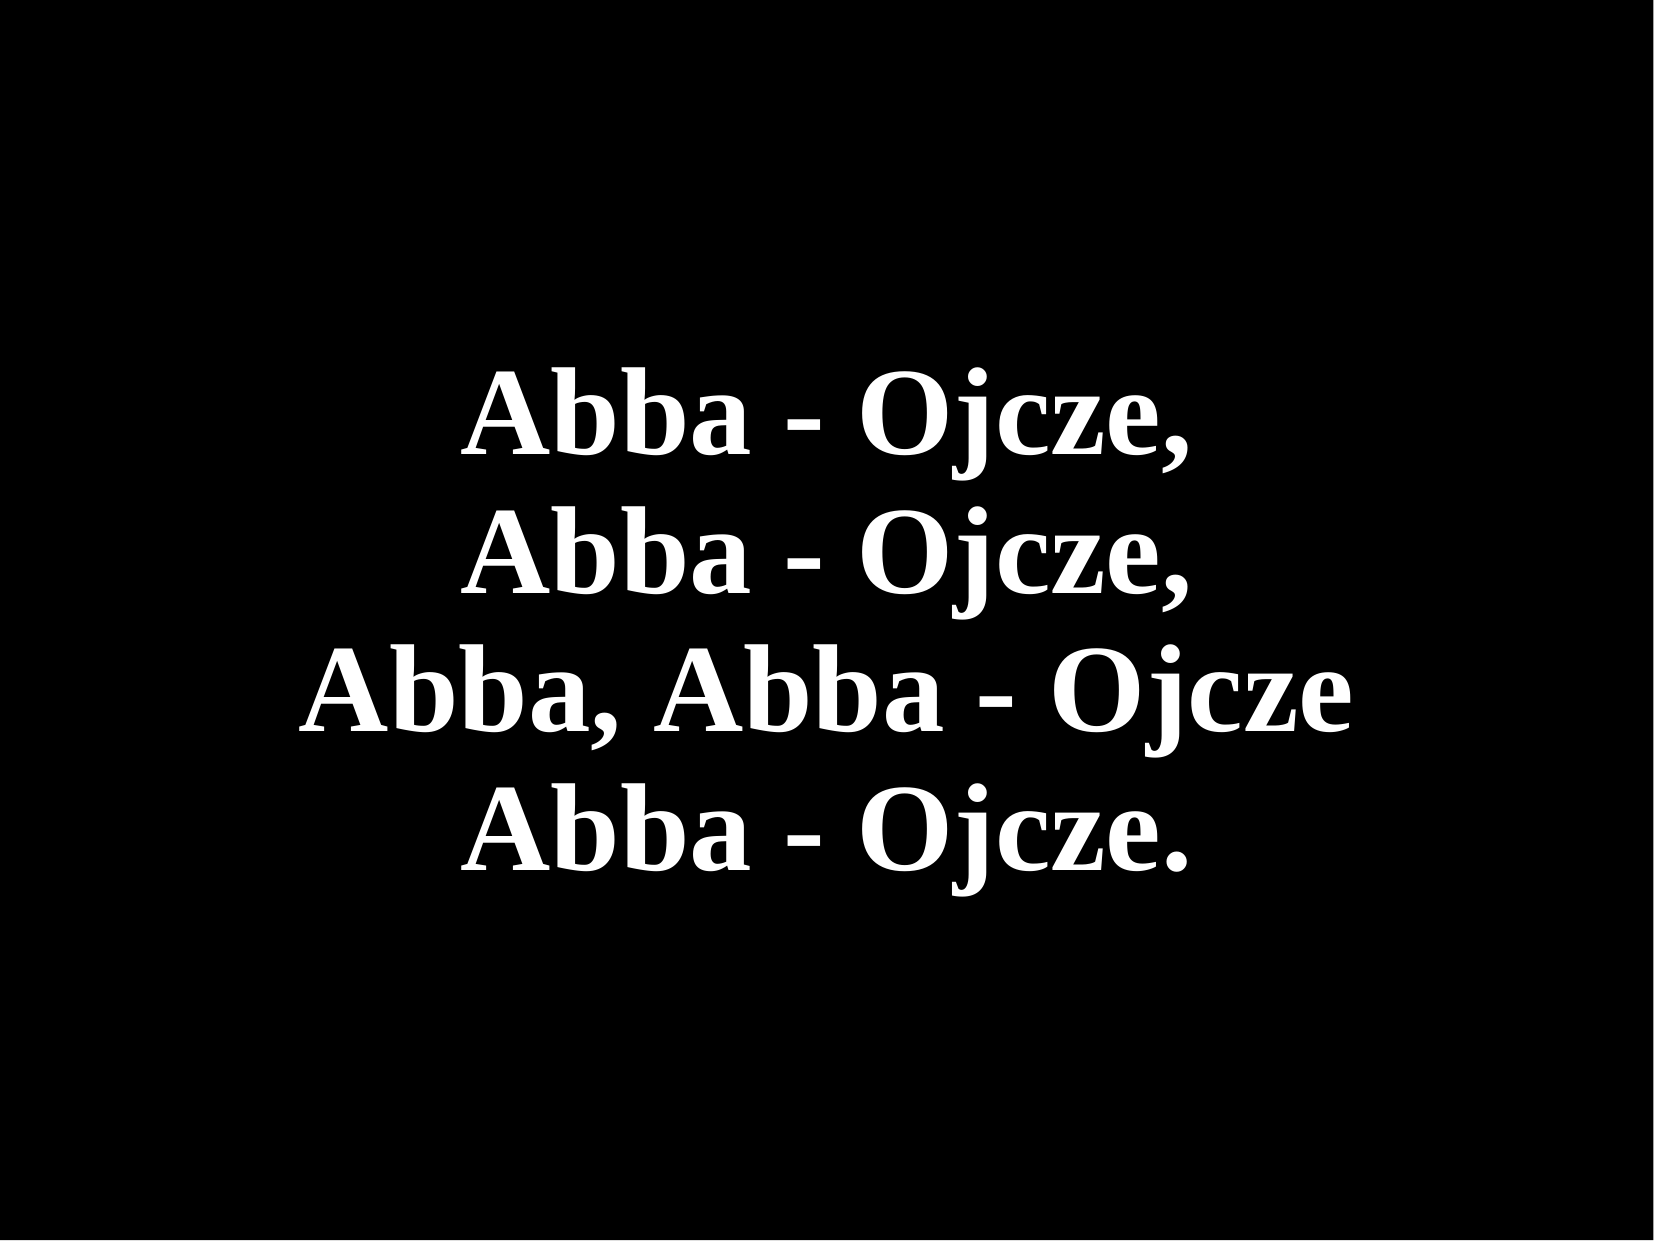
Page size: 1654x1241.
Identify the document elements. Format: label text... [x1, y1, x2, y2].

title Abba - Ojcze, Abba - Ojcze, Abba, Abba - Ojcze Abba - Ojcze. [0, 0, 1654, 1241]
